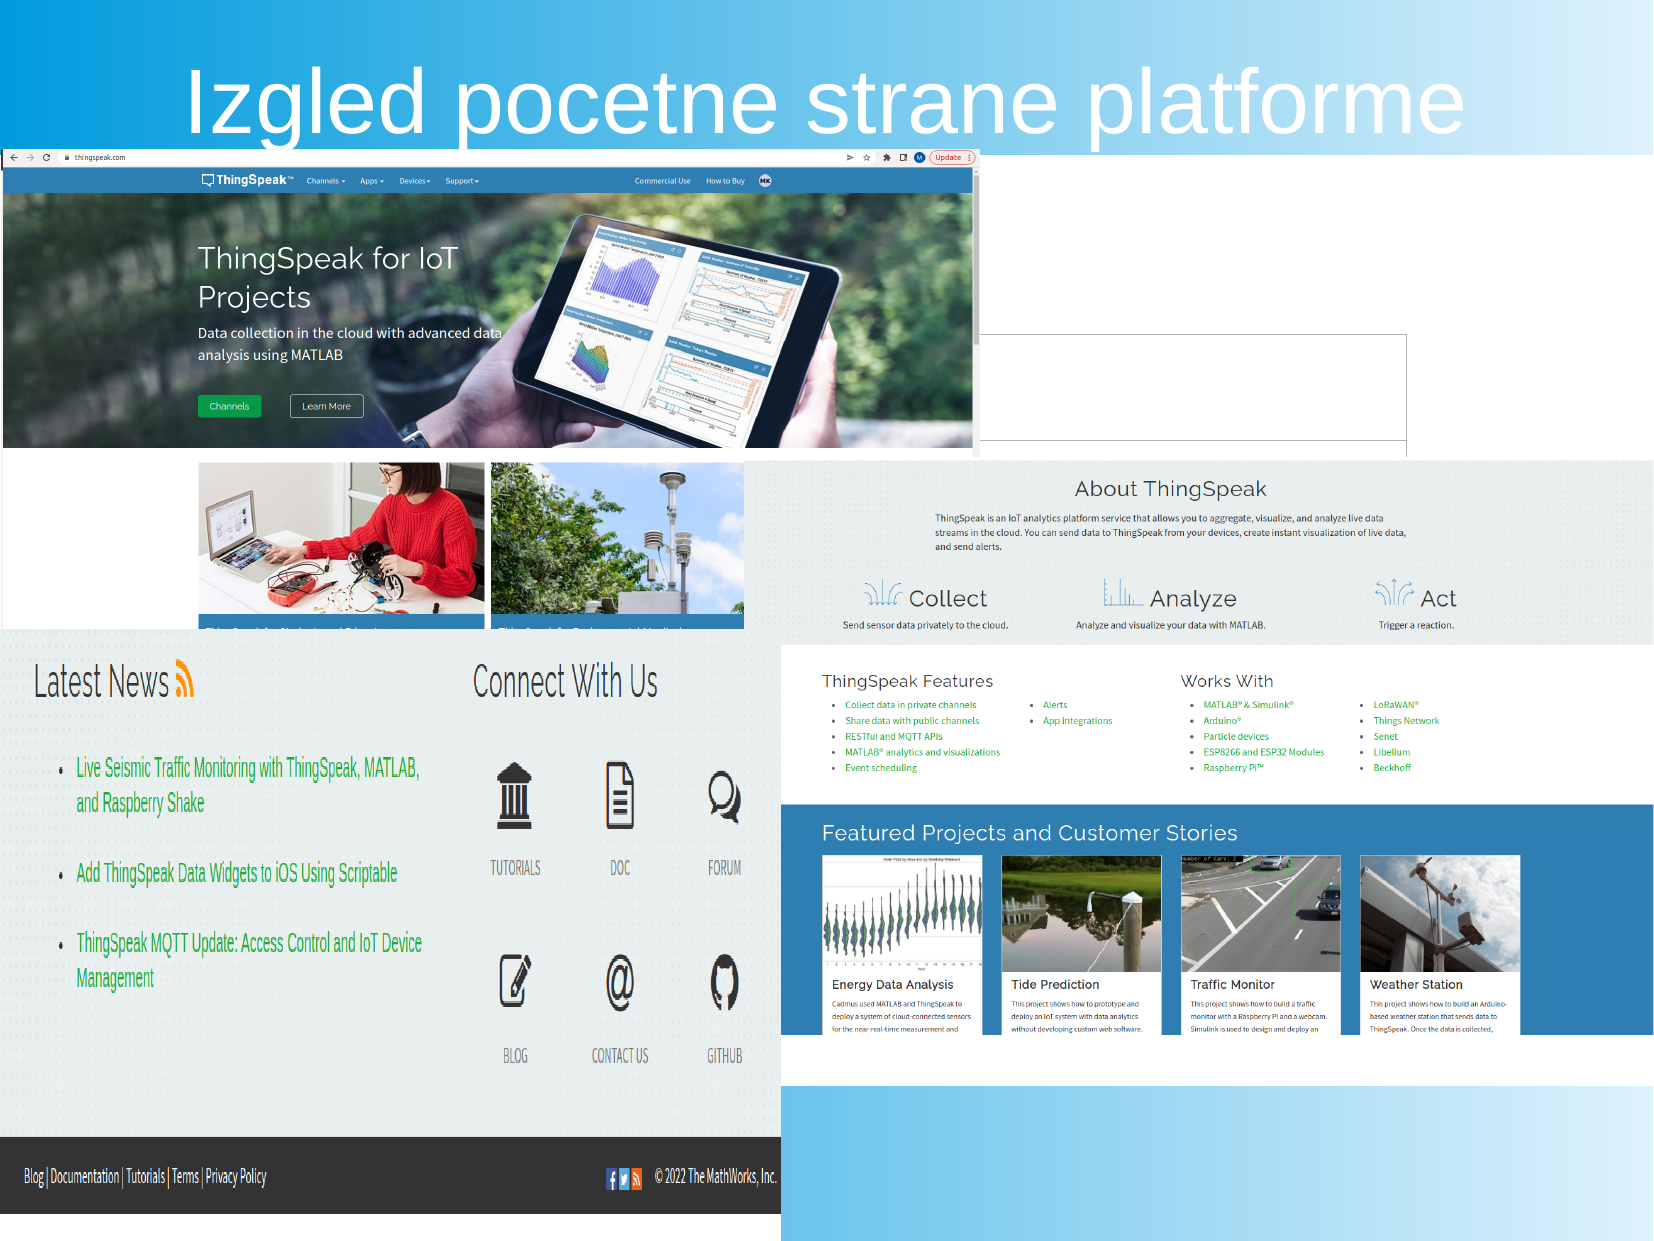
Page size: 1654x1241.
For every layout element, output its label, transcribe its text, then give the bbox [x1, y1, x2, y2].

picture [0, 149, 1654, 1241]
chart [980, 290, 1571, 457]
title Izgled pocetne strane platforme [82, 49, 1571, 155]
